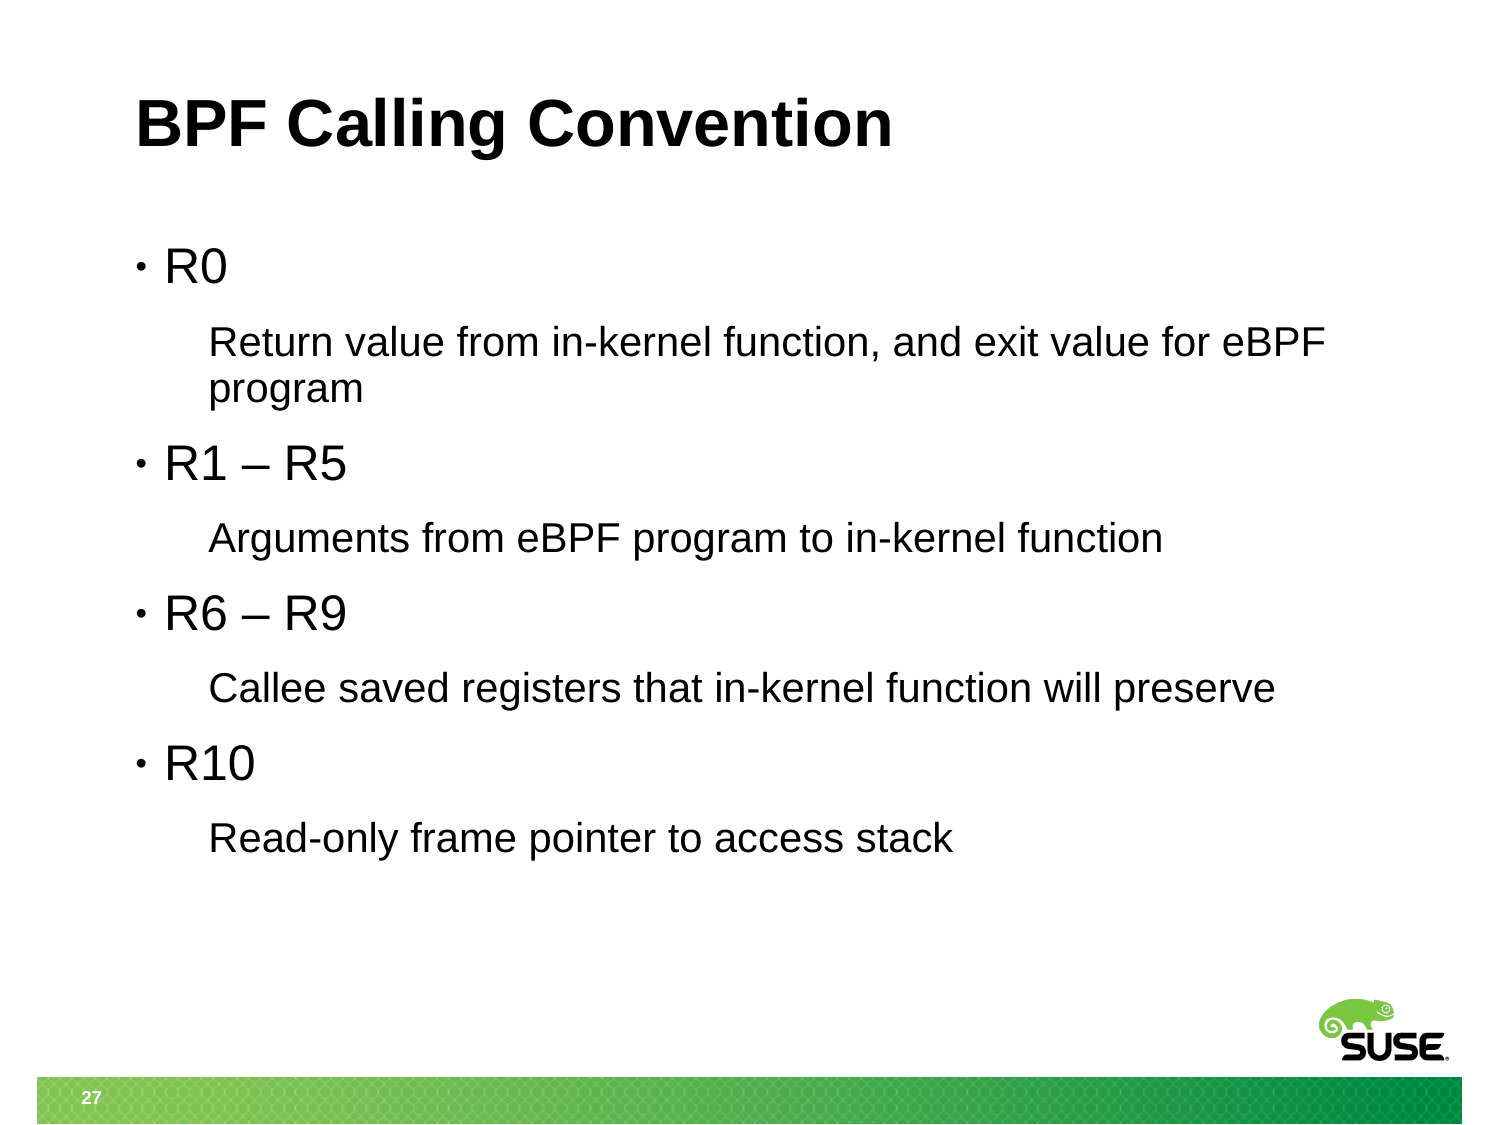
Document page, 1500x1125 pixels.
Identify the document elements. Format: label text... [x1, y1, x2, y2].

picture [1319, 999, 1449, 1061]
picture [37, 1077, 1462, 1124]
title BPF Calling Convention [135, 41, 1372, 204]
list R0 Return value from in-kernel function, and exit value for eBPF program R1 – R5 Arguments from eBPF program to in-kernel function R6 – R9 Callee saved registers that in-kernel function will preserve R10 Read-only frame pointer to access stack [135, 238, 1372, 982]
